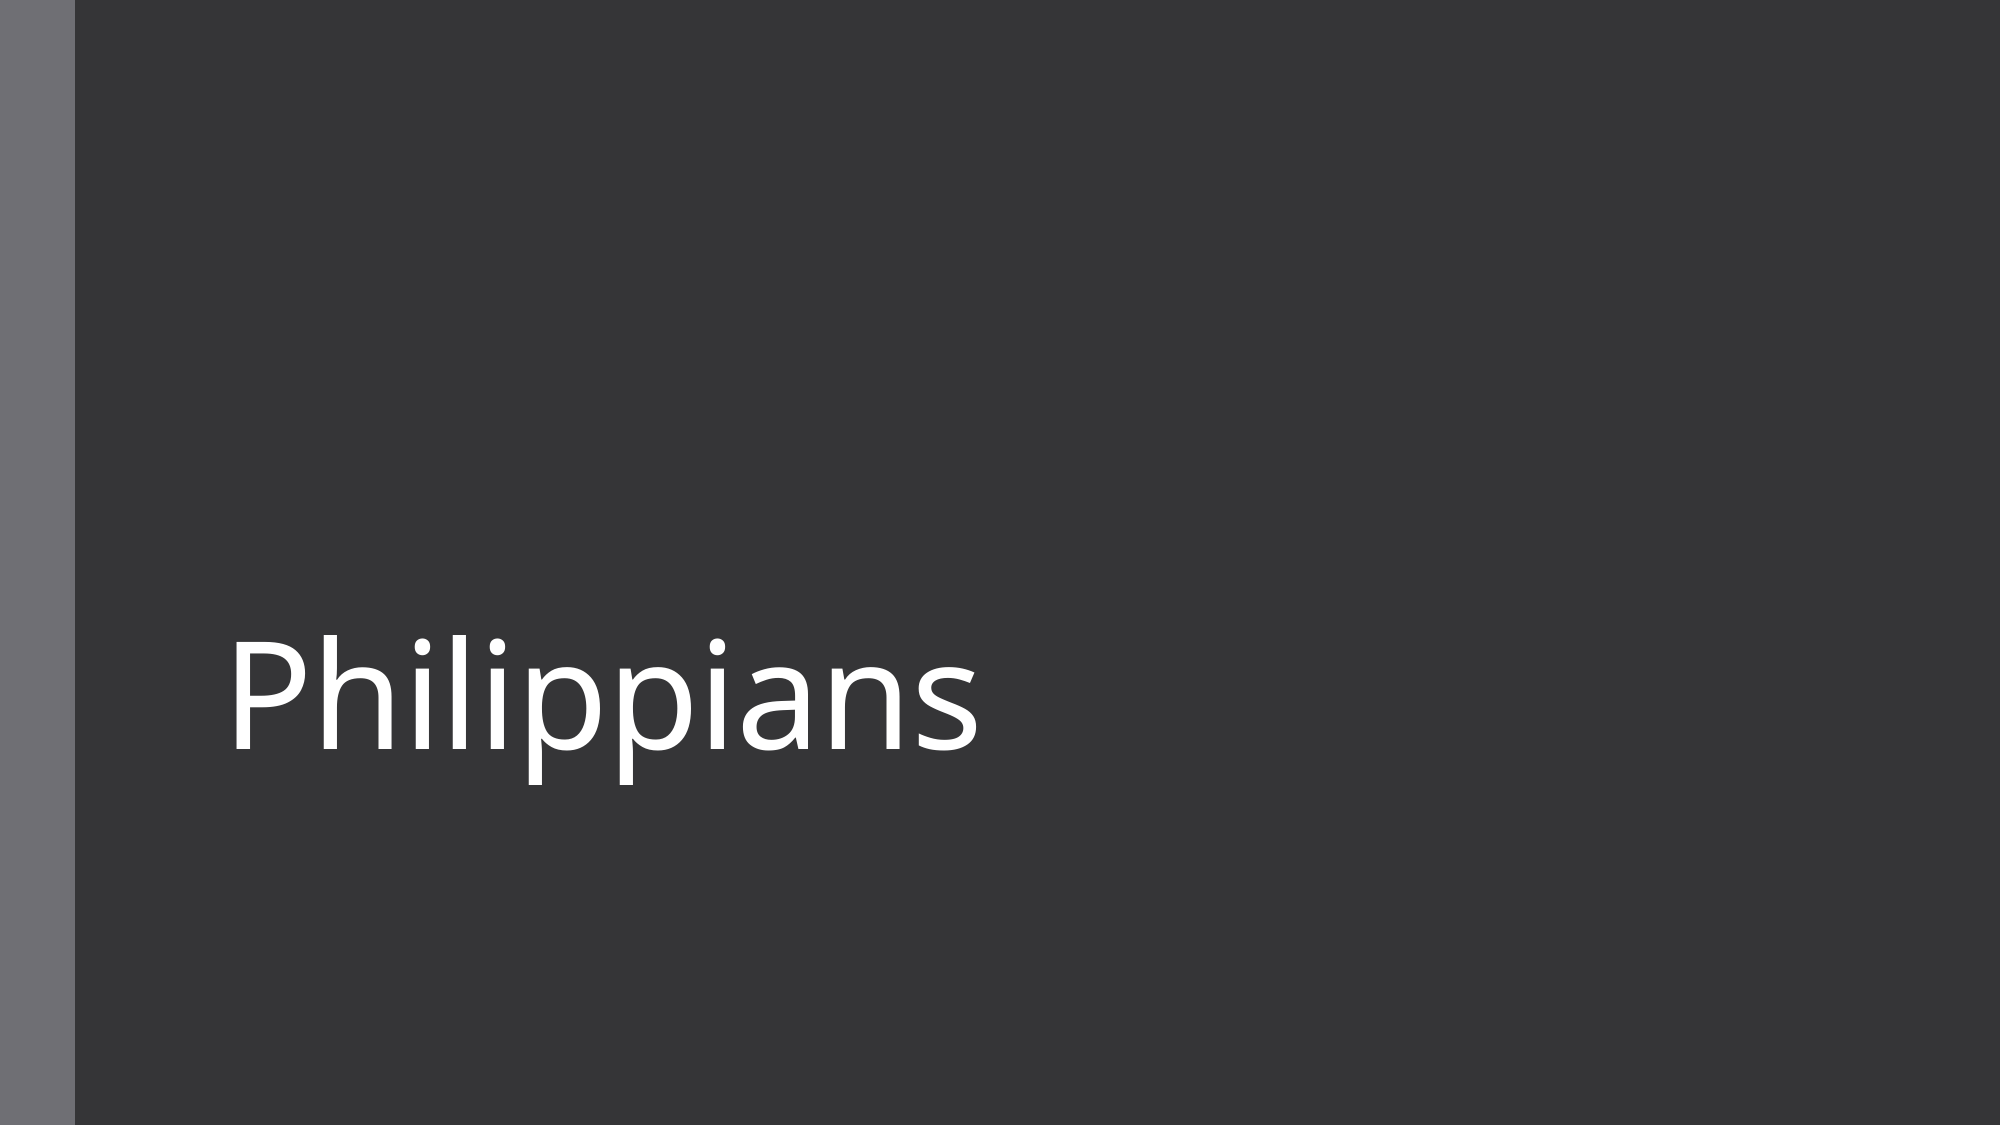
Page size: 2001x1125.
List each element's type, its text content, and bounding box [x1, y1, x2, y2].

title Philippians [206, 124, 1752, 788]
